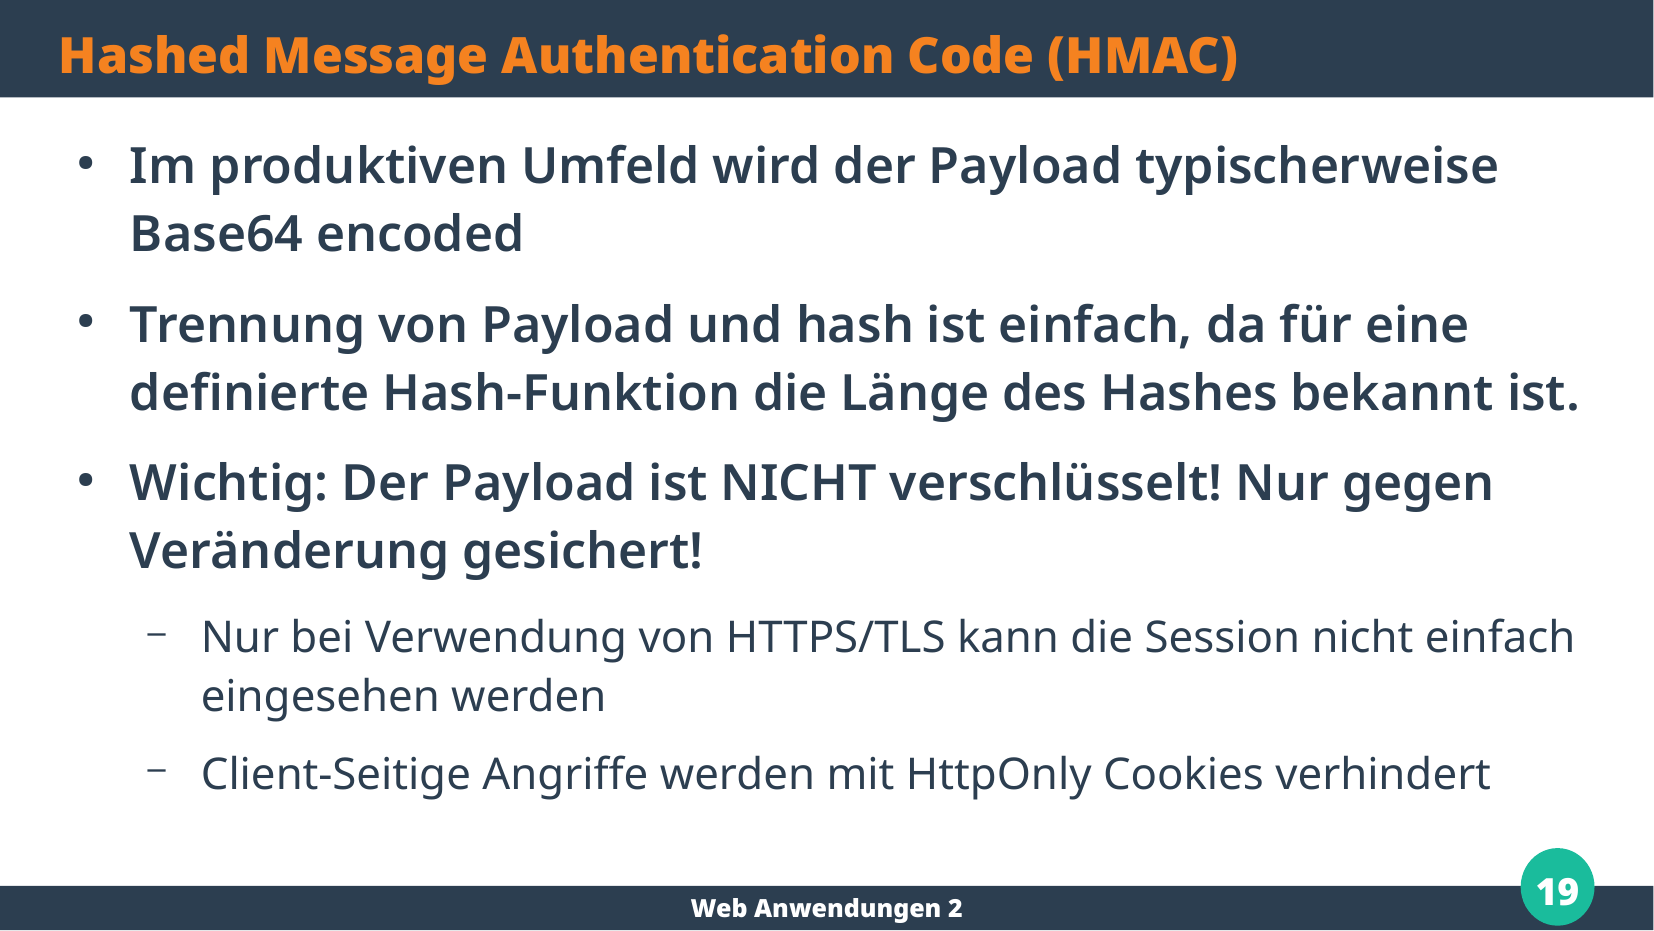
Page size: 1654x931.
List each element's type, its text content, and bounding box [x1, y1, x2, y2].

list Im produktiven Umfeld wird der Payload typischerweise Base64 encoded Trennung von Payload und hash ist einfach, da für eine definierte Hash-Funktion die Länge des Hashes bekannt ist. Wichtig: Der Payload ist NICHT verschlüsselt! Nur gegen Veränderung gesichert! Nur bei Verwendung von HTTPS/TLS kann die Session nicht einfach eingesehen werden Client-Seitige Angriffe werden mit HttpOnly Cookies verhindert [59, 129, 1595, 864]
title Hashed Message Authentication Code (HMAC) [59, 8, 1595, 89]
